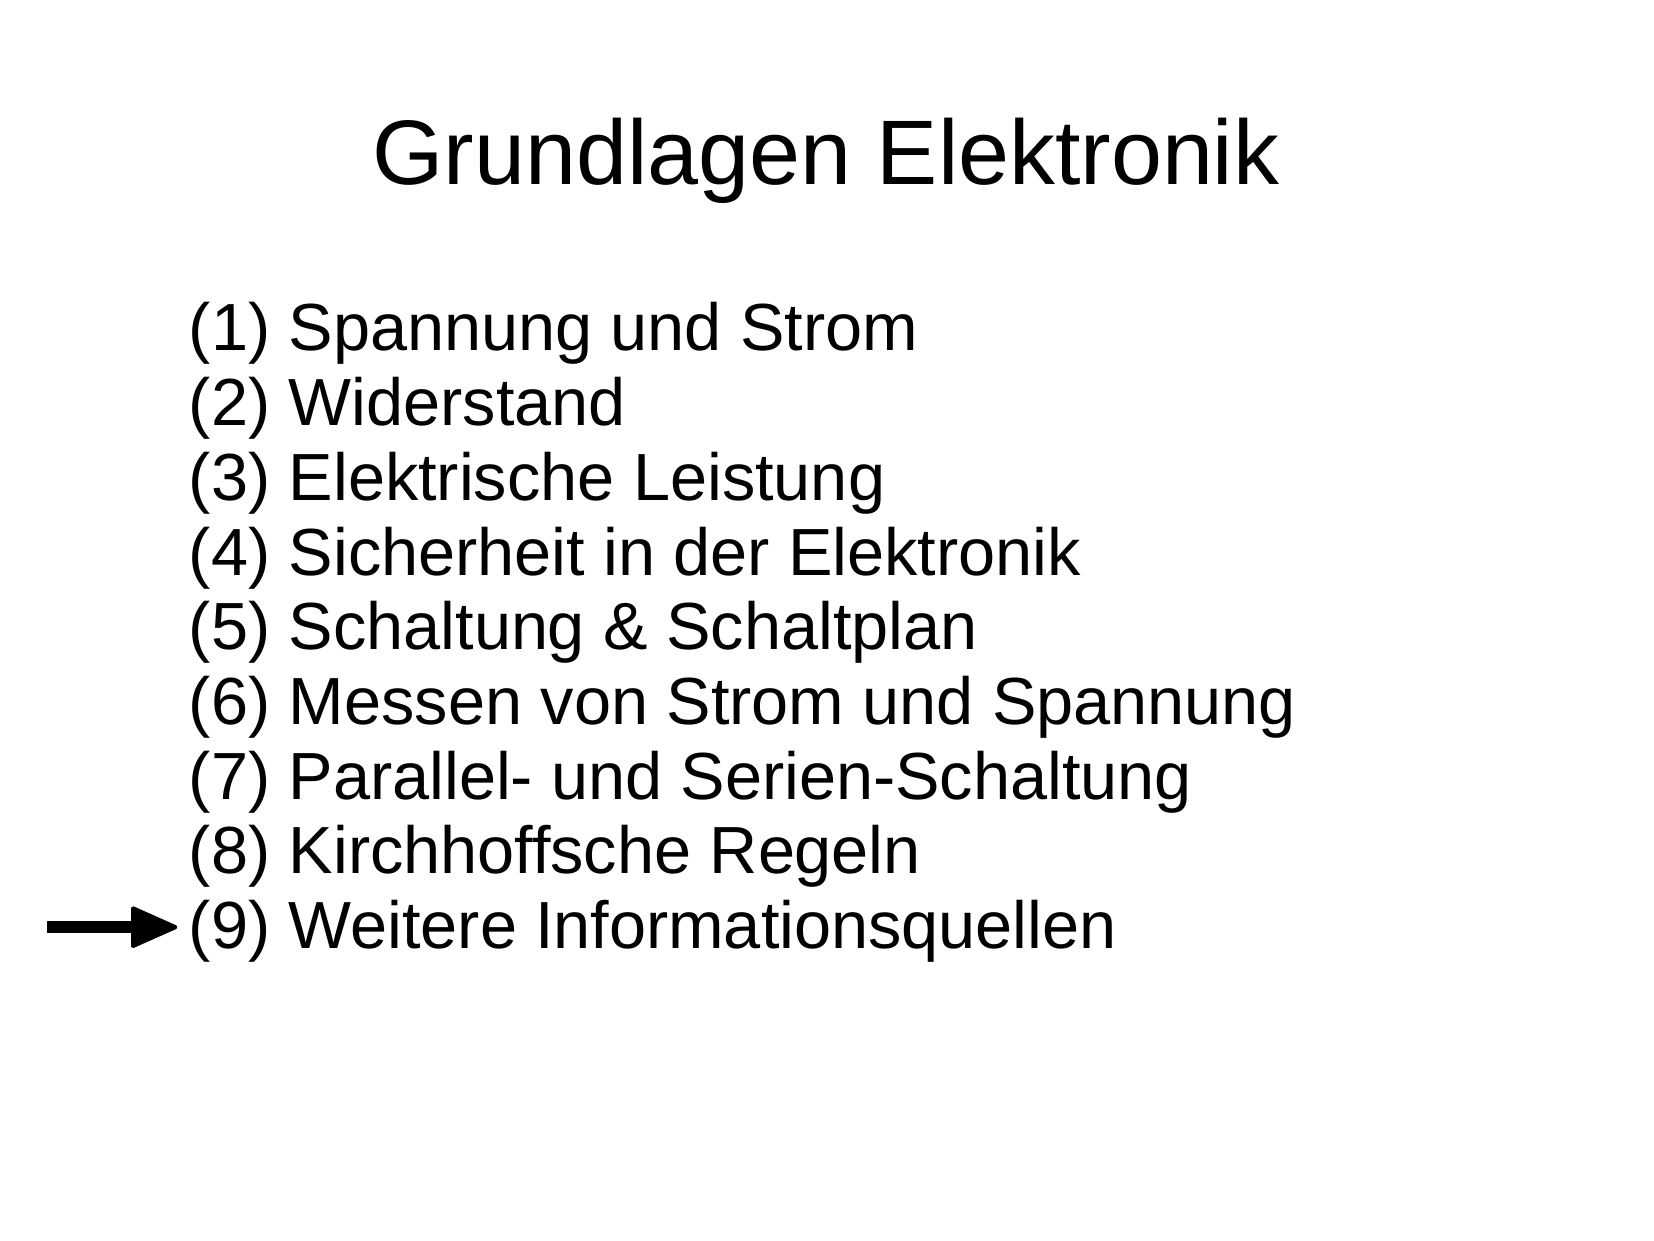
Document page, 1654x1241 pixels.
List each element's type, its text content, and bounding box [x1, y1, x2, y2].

subtitle Spannung und Strom Widerstand Elektrische Leistung Sicherheit in der Elektronik Schaltung & Schaltplan Messen von Strom und Spannung Parallel- und Serien-Schaltung Kirchhoffsche Regeln Weitere Informationsquellen [188, 290, 1571, 1010]
title Grundlagen Elektronik [82, 49, 1571, 257]
